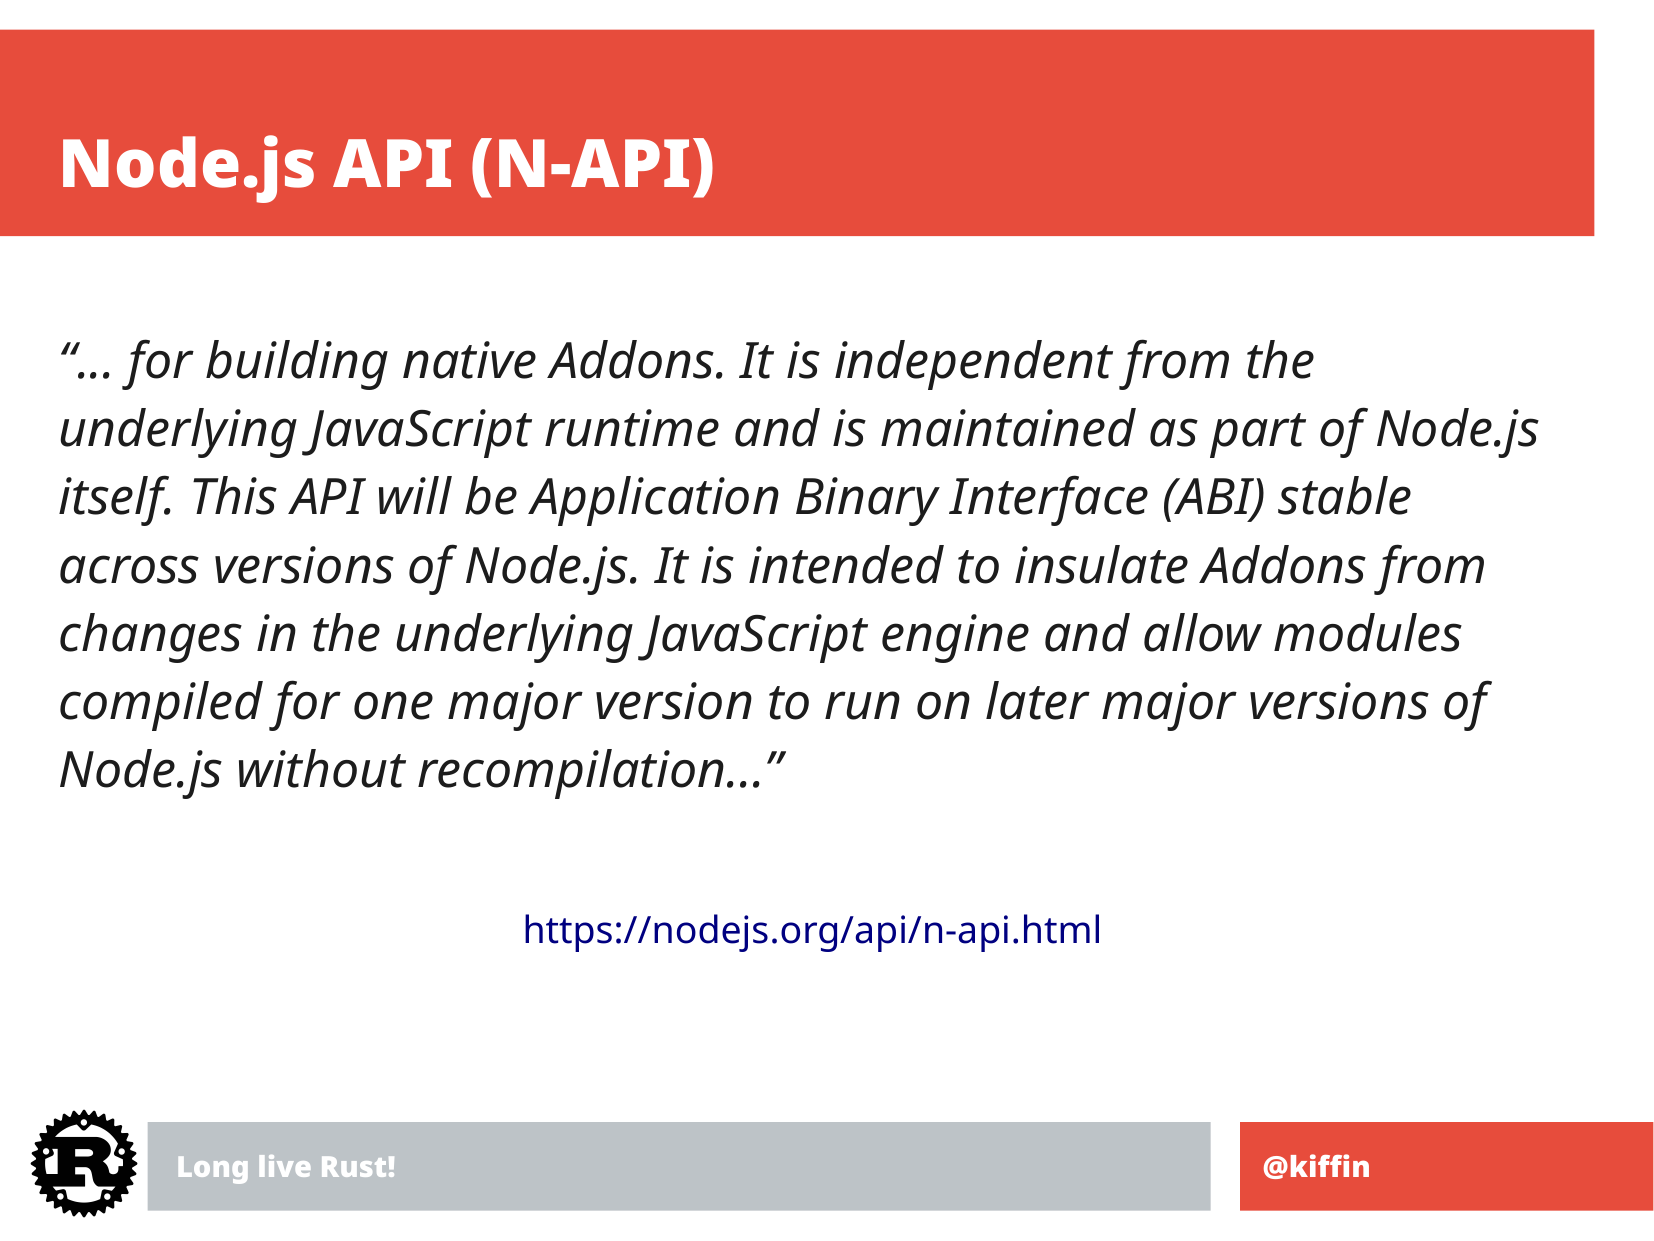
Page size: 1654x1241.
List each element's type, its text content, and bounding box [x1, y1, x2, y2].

text_box @kiffin [1262, 1122, 1654, 1211]
title Node.js API (N-API) [59, 59, 1595, 207]
text_box https://nodejs.org/api/n-api.html [507, 896, 1154, 967]
list “... for building native Addons. It is independent from the underlying JavaScript runtime and is maintained as part of Node.js itself. This API will be Application Binary Interface (ABI) stable across versions of Node.js. It is intended to insulate Addons from changes in the underlying JavaScript engine and allow modules compiled for one major version to run on later major versions of Node.js without recompilation...” [59, 324, 1565, 871]
text_box Long live Rust! [176, 1122, 1201, 1211]
picture [30, 1109, 138, 1218]
